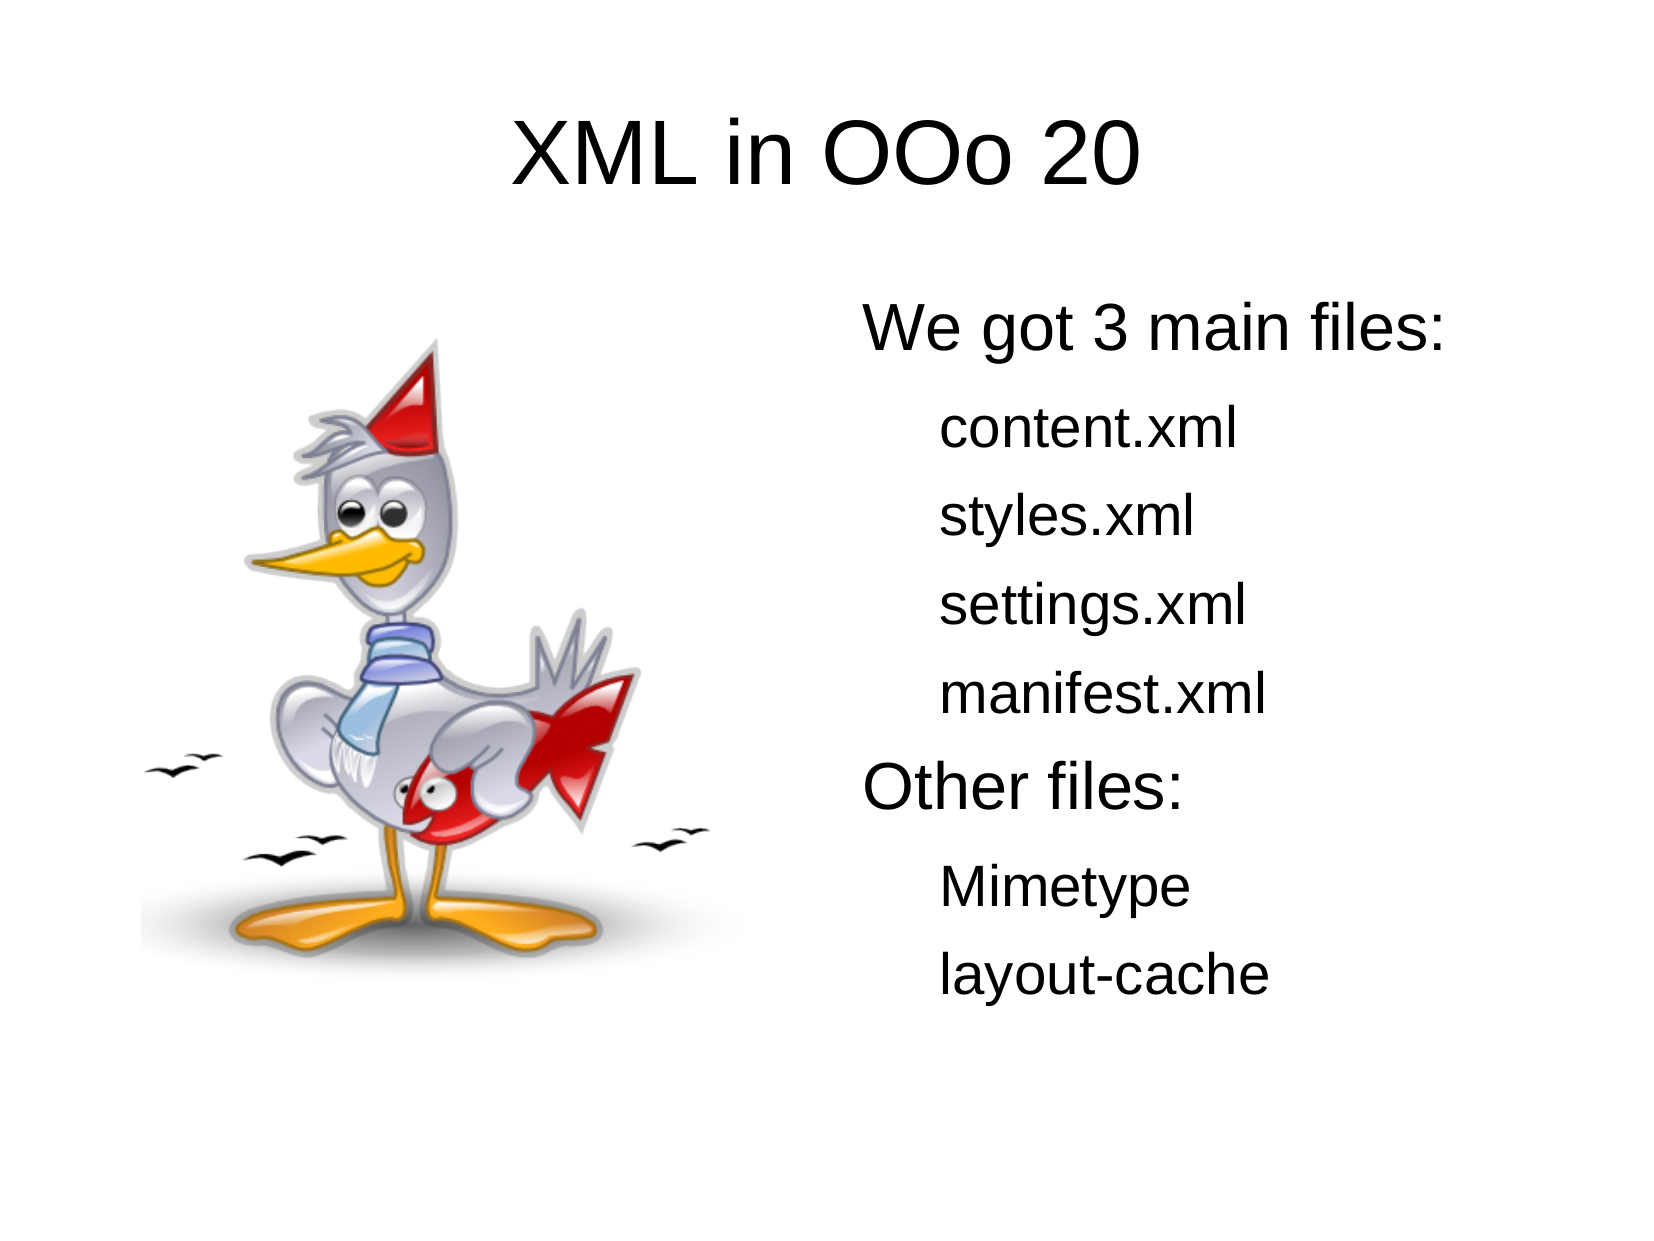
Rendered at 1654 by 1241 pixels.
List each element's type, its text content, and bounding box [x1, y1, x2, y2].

picture [141, 290, 750, 1109]
list We got 3 main files: content.xml styles.xml settings.xml manifest.xml Other files: Mimetype layout-cache [845, 290, 1572, 1109]
title XML in OOo 20 [82, 49, 1571, 257]
